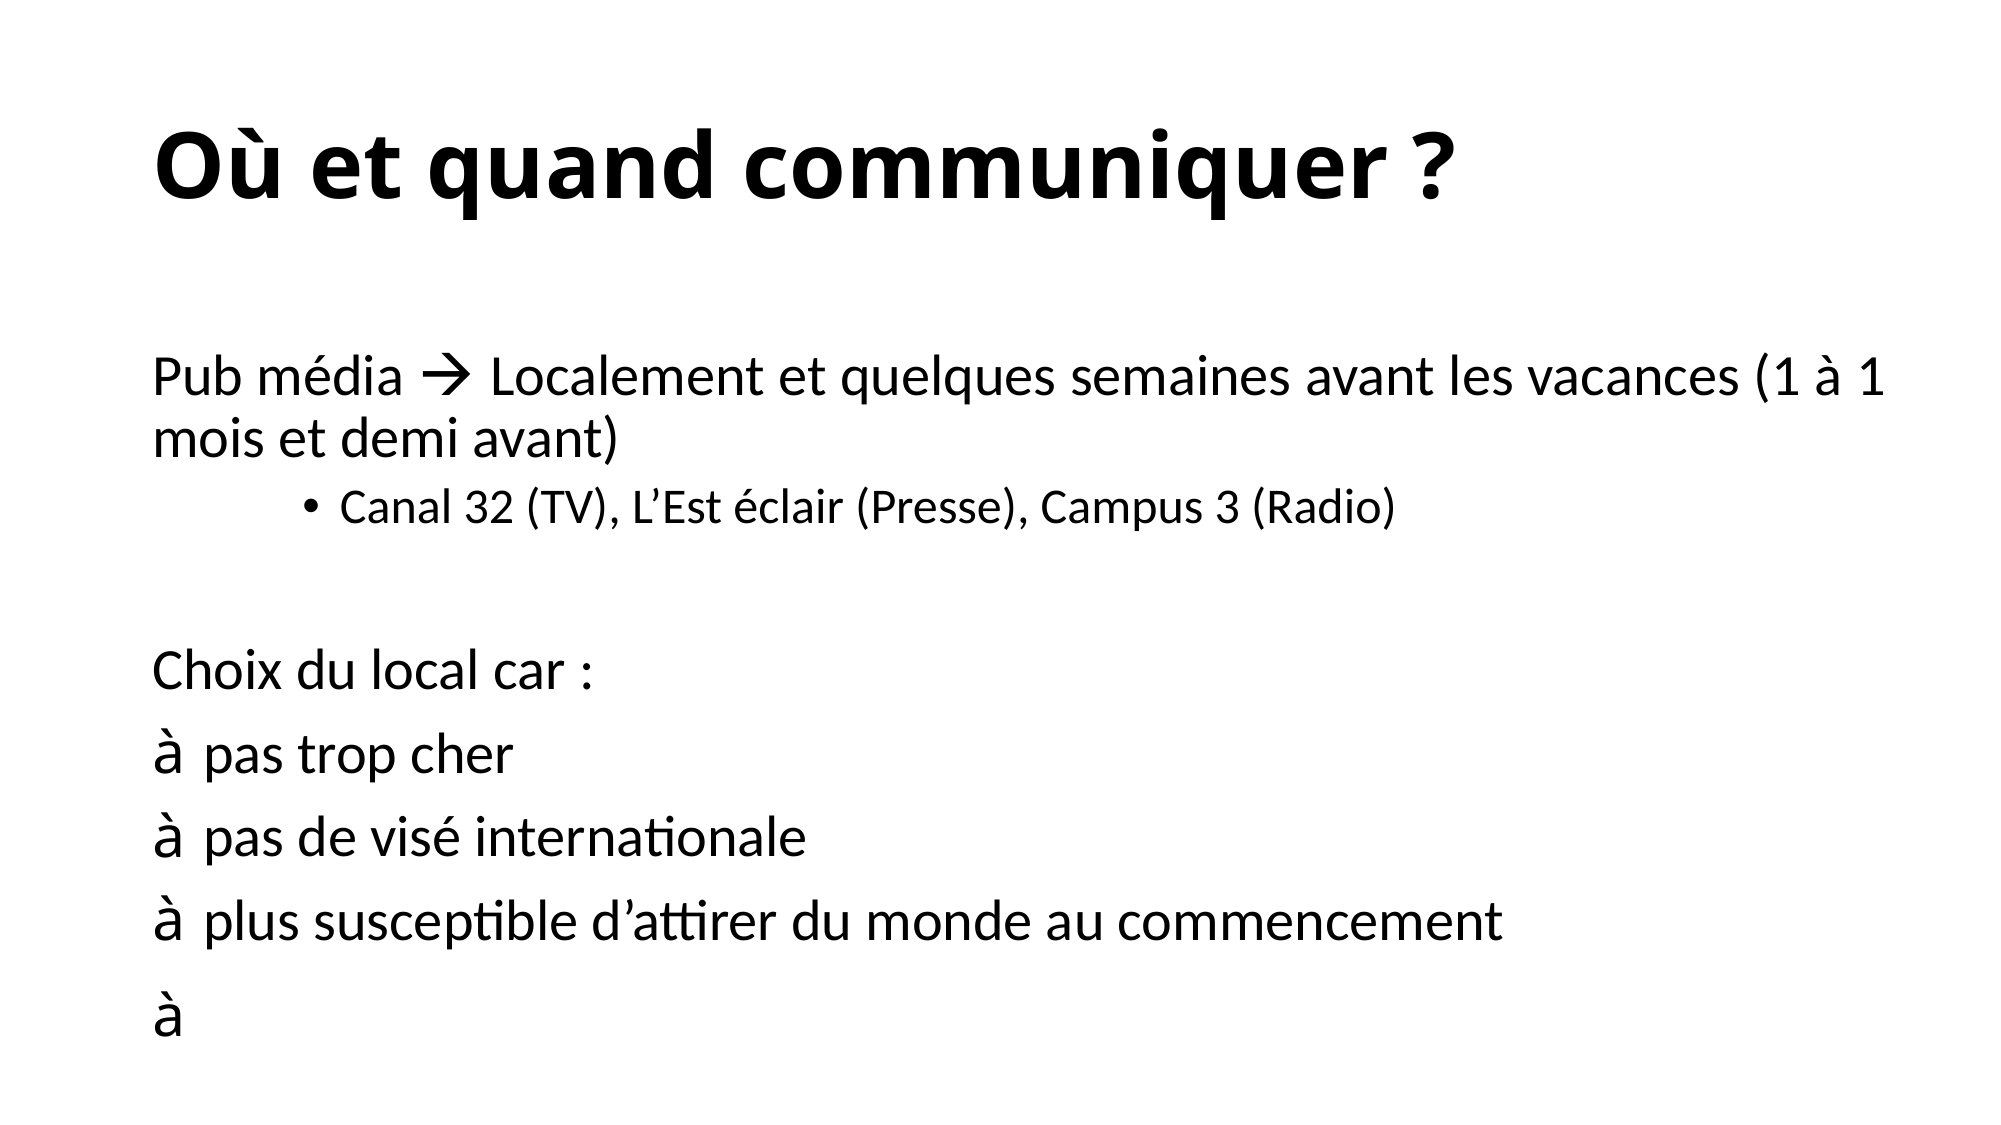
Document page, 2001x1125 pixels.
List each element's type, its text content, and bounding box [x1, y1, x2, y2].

list Pub média  Localement et quelques semaines avant les vacances (1 à 1 mois et demi avant) Canal 32 (TV), L’Est éclair (Presse), Campus 3 (Radio) Choix du local car : pas trop cher pas de visé internationale plus susceptible d’attirer du monde au commencement [137, 337, 1902, 1125]
title Où et quand communiquer ? [137, 59, 1863, 278]
